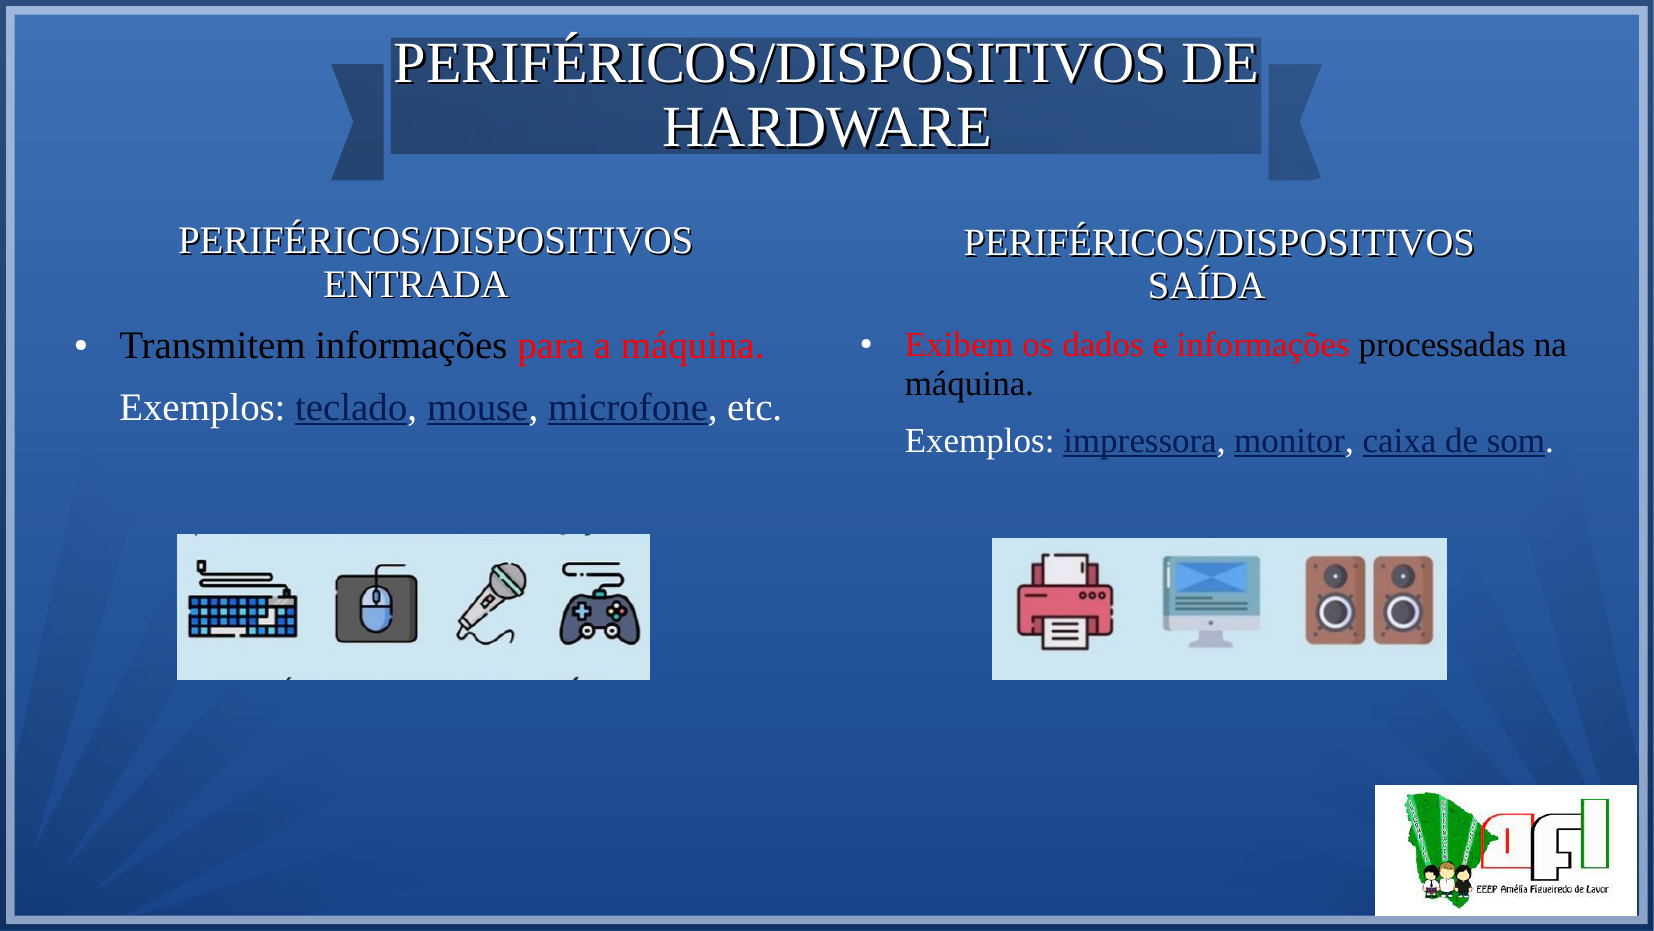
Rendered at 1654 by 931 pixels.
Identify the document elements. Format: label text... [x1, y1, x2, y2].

picture [992, 538, 1447, 680]
list PERIFÉRICOS/DISPOSITIVOS ENTRADA Transmitem informações para a máquina. Exemplos: teclado, mouse, microfone, etc. [59, 215, 815, 473]
picture [177, 534, 650, 680]
picture [1375, 785, 1637, 916]
list PERIFÉRICOS/DISPOSITIVOS SAÍDA Exibem os dados e informações processadas na máquina. Exemplos: impressora, monitor, caixa de som. [845, 217, 1572, 475]
title PERIFÉRICOS/DISPOSITIVOS DE HARDWARE [389, 29, 1264, 160]
